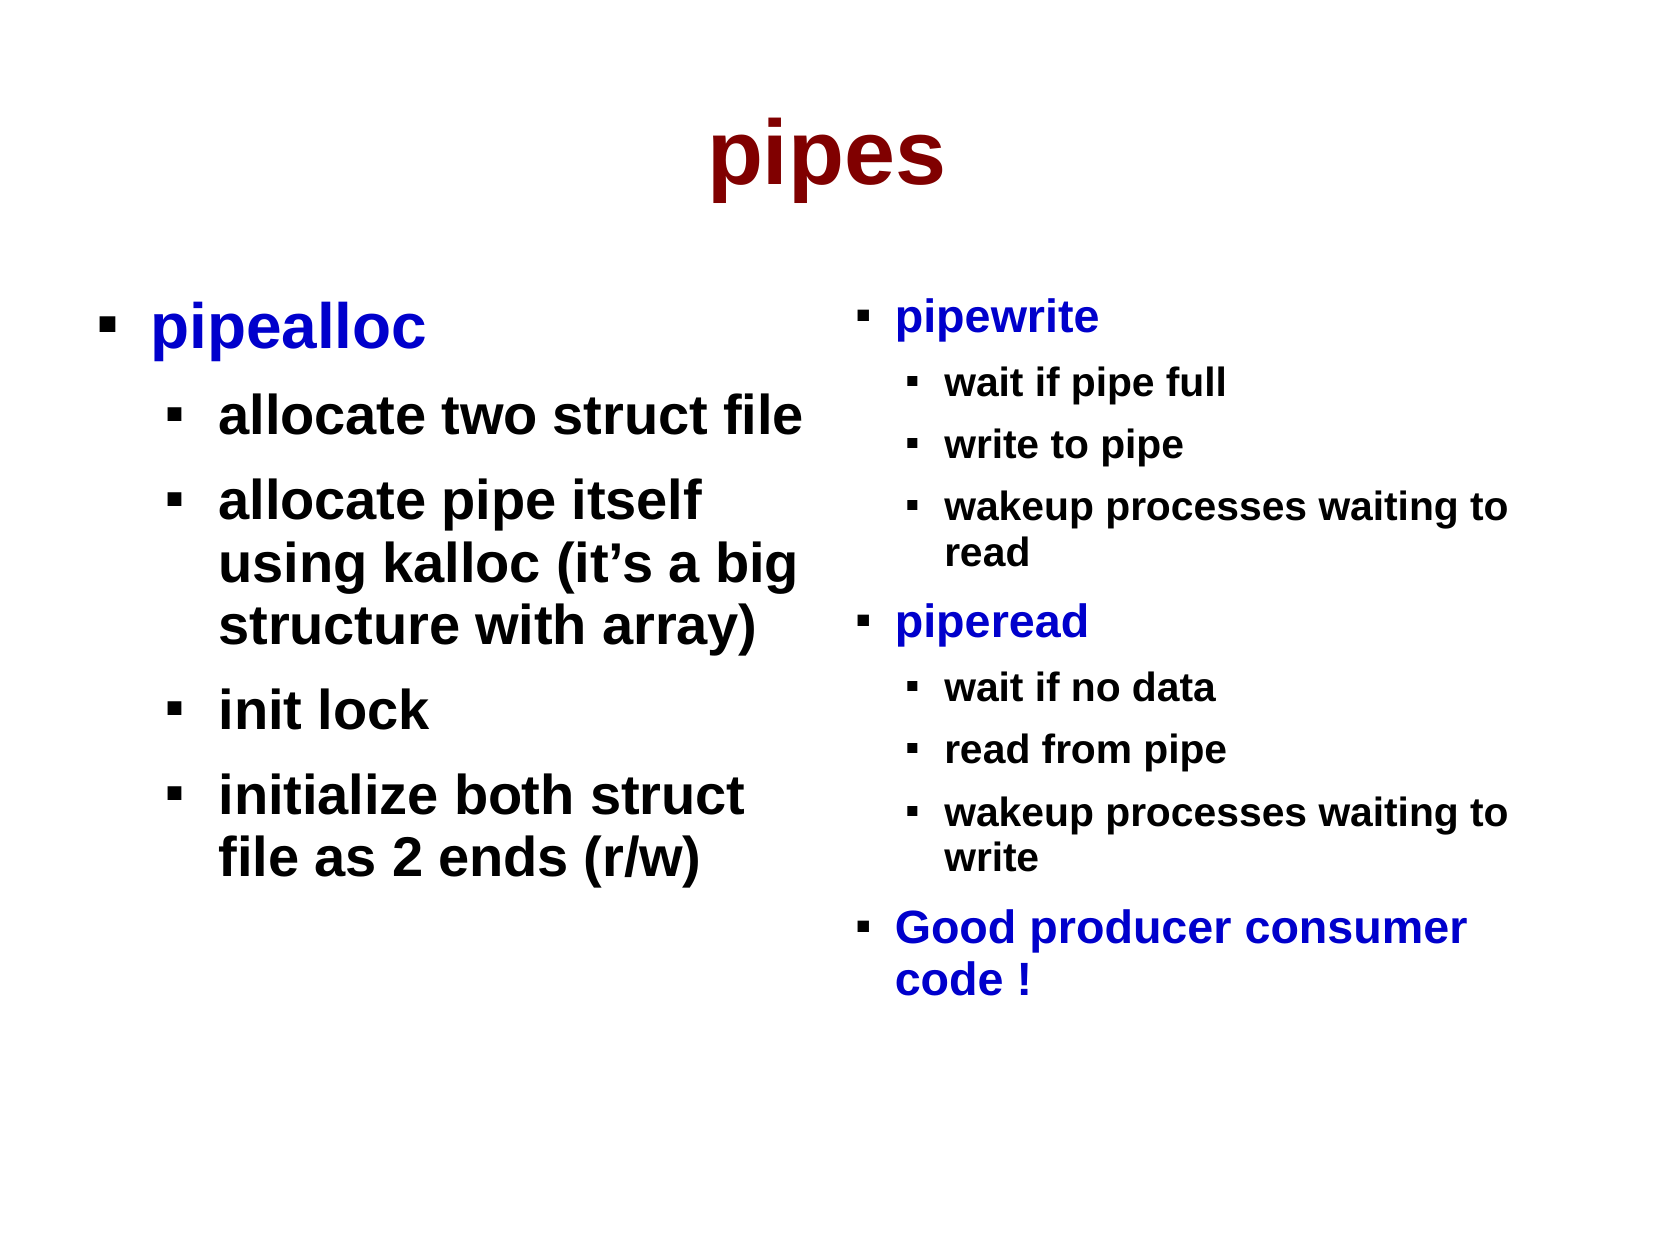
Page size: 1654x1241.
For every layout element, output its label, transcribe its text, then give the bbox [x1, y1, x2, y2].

list pipealloc allocate two struct file allocate pipe itself using kalloc (it’s a big structure with array) init lock initialize both struct file as 2 ends (r/w) [82, 290, 809, 1010]
title pipes [82, 49, 1571, 257]
list pipewrite wait if pipe full write to pipe wakeup processes waiting to read piperead wait if no data read from pipe wakeup processes waiting to write Good producer consumer code ! [845, 290, 1572, 1010]
